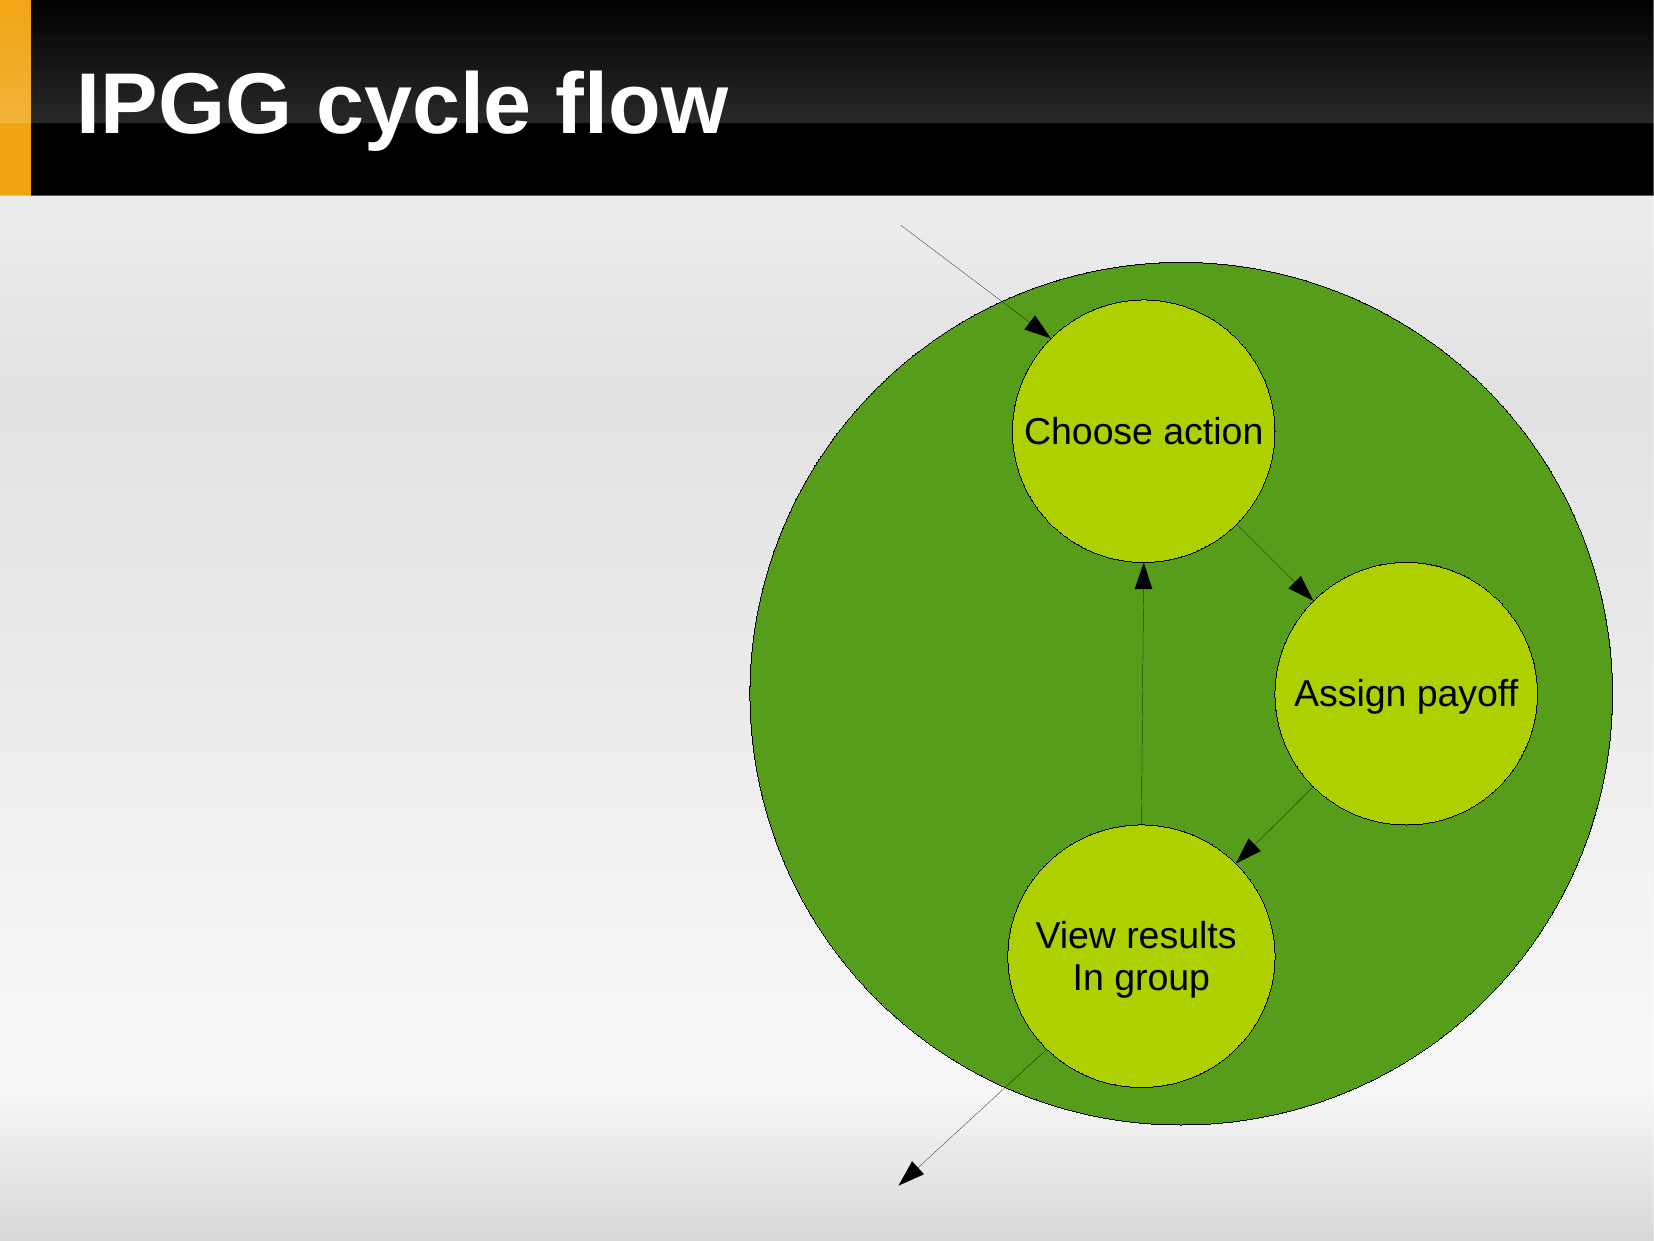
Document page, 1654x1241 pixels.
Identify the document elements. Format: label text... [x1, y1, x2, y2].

picture [0, 0, 1654, 1241]
text_box [1142, 525, 1312, 862]
text_box Choose action [1012, 299, 1276, 563]
text_box [1002, 262, 1613, 1126]
text_box [749, 301, 1143, 1087]
text_box Assign payoff [1274, 562, 1538, 826]
text_box View results In group [1007, 824, 1276, 1088]
title IPGG cycle flow [76, 0, 1565, 208]
